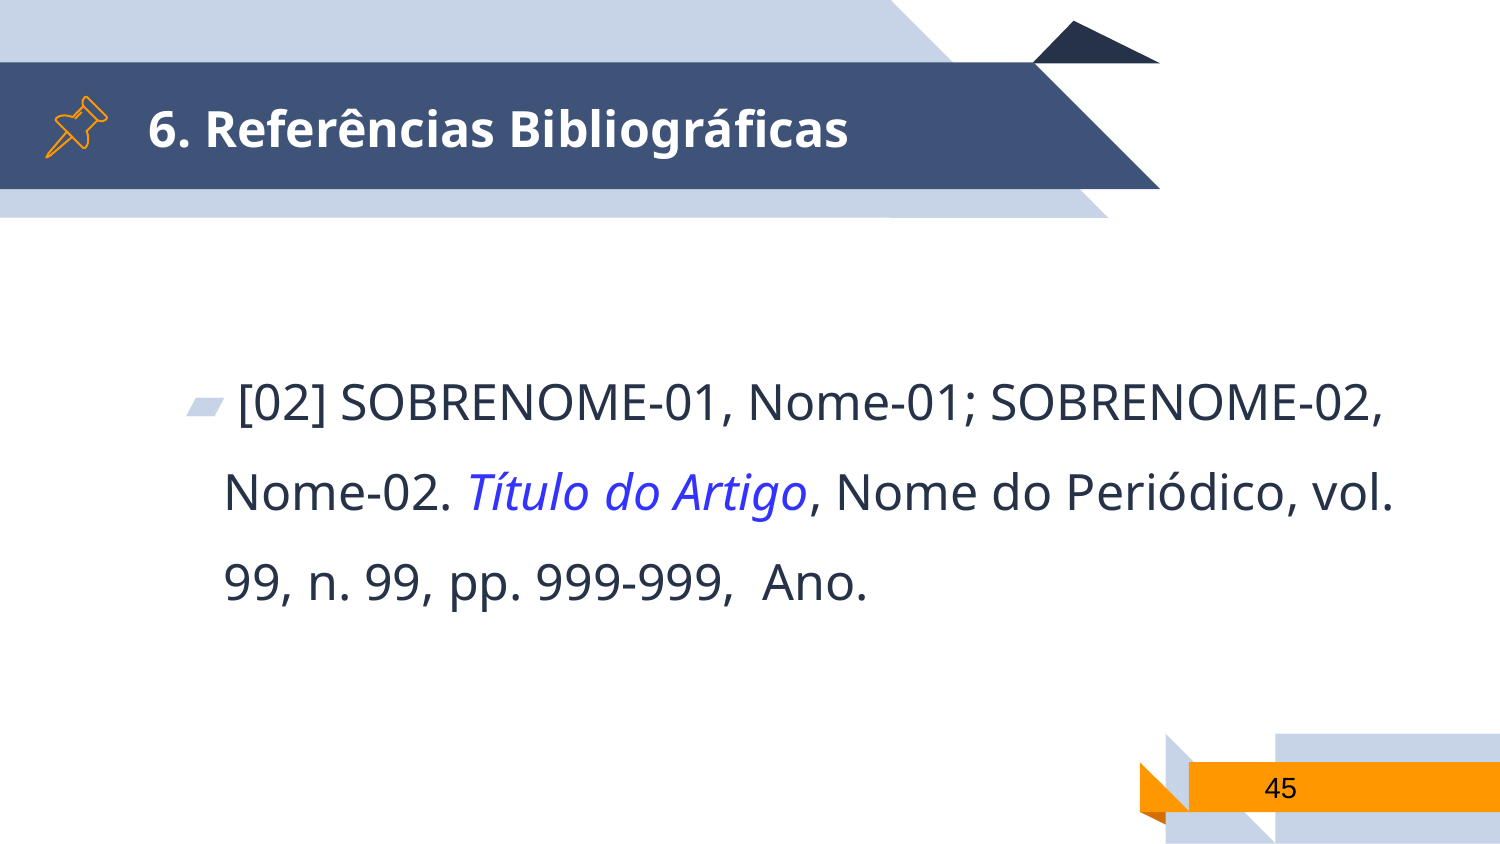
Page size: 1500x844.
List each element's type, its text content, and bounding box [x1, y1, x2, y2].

list [02] SOBRENOME-01, Nome-01; SOBRENOME-02, Nome-02. Título do Artigo, Nome do Periódico, vol. 99, n. 99, pp. 999-999, Ano. [133, 217, 1430, 734]
title 6. Referências Bibliográficas [133, 64, 1035, 190]
slide_number <number> [1249, 760, 1494, 813]
